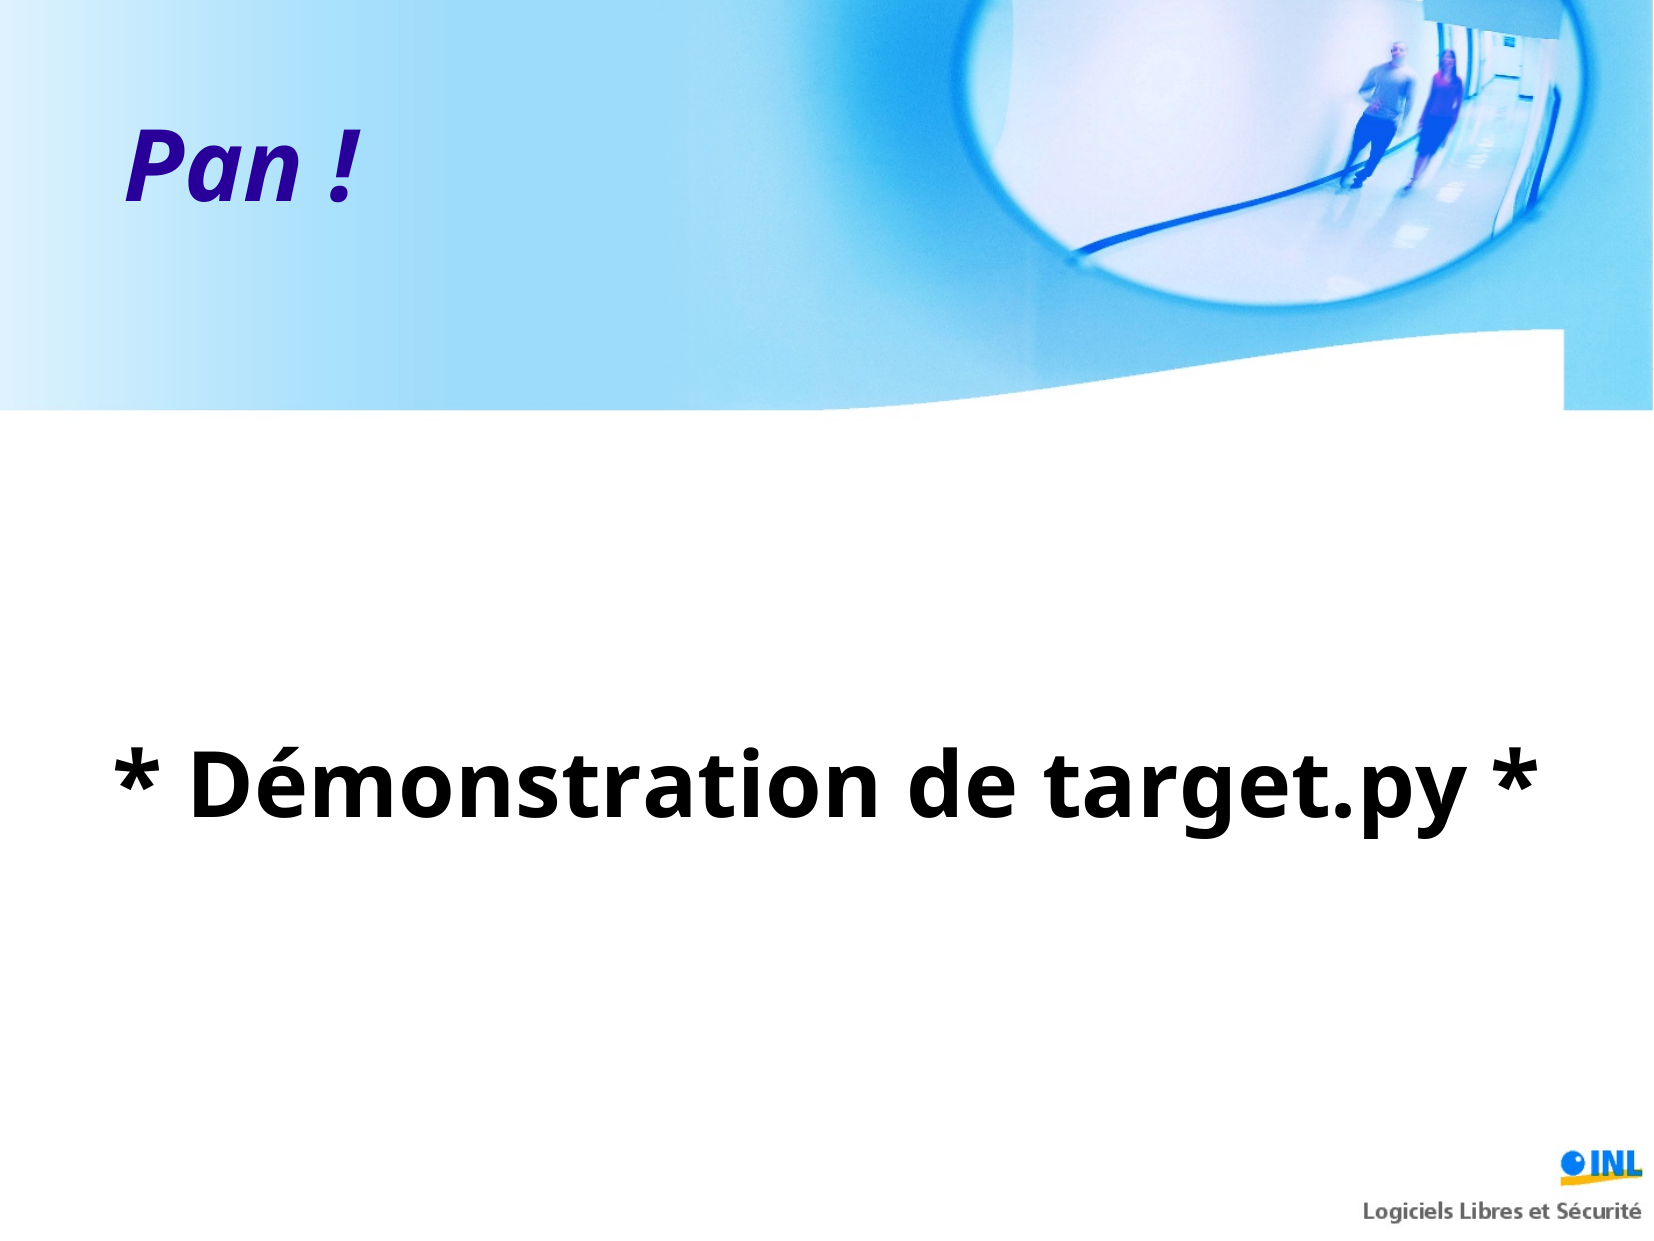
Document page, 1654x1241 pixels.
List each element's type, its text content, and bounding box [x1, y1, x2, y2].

title Pan ! [123, 58, 1536, 266]
picture [0, 0, 1654, 1241]
list * Démonstration de target.py * [95, 657, 1617, 958]
